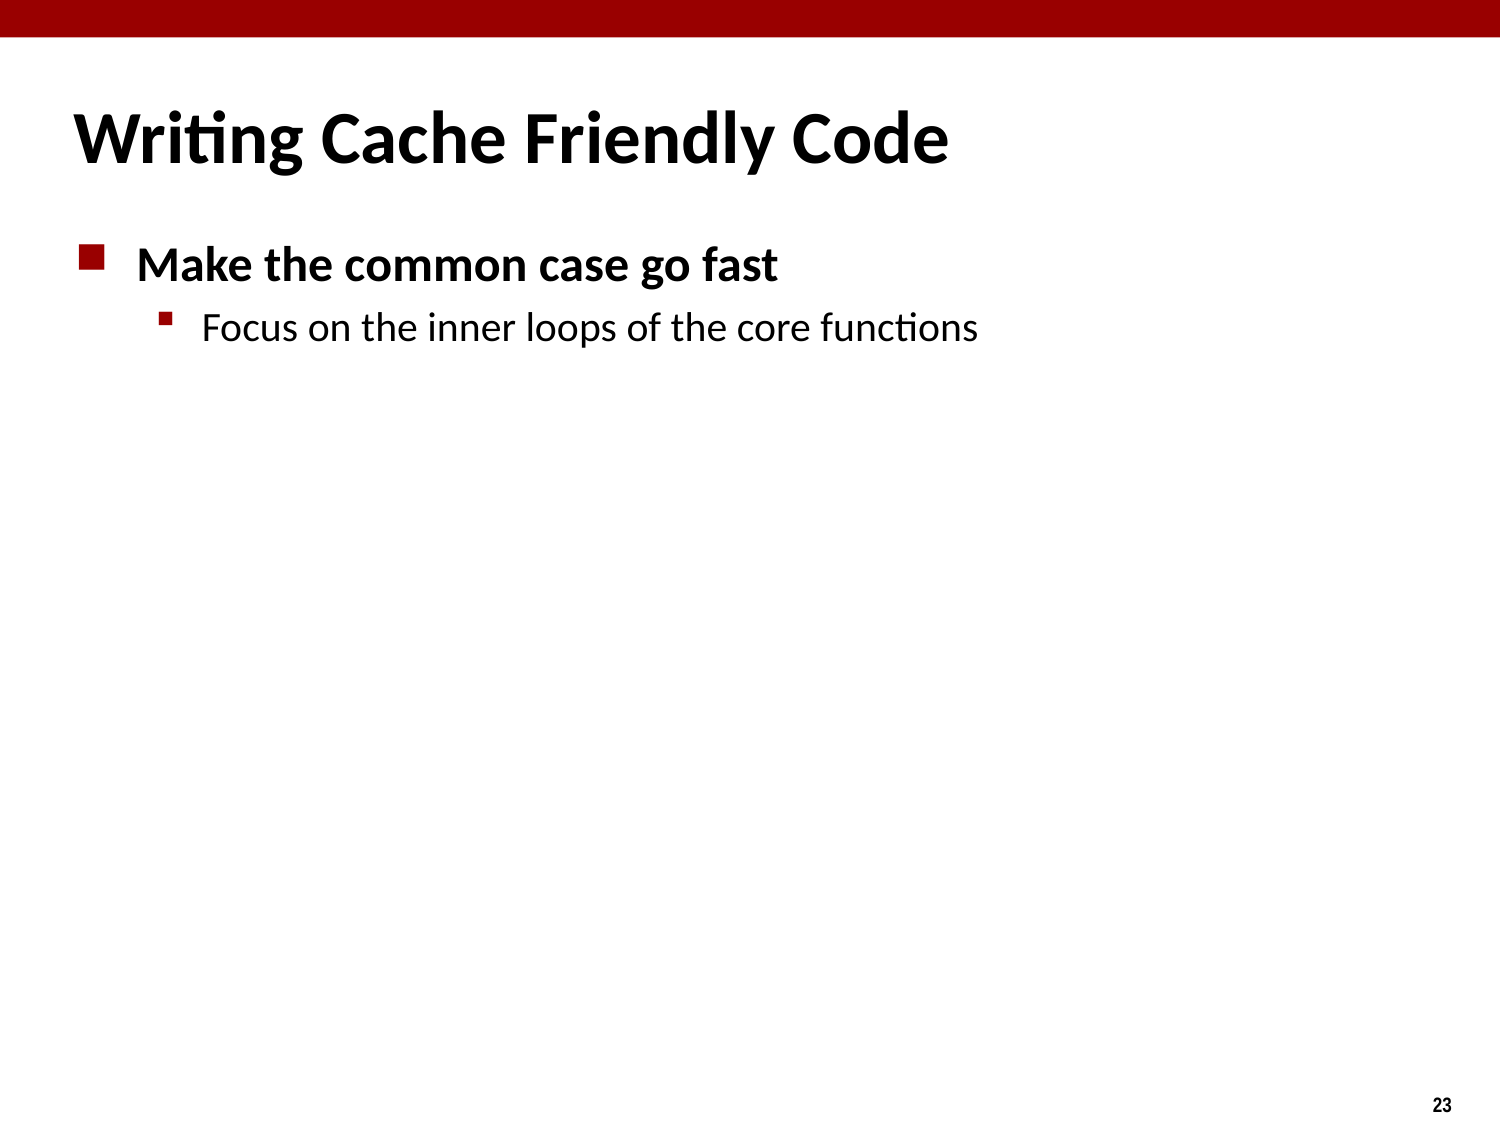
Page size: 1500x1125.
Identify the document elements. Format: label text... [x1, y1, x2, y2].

list Make the common case go fast Focus on the inner loops of the core functions [65, 223, 1425, 1040]
title Writing Cache Friendly Code [58, 71, 1304, 197]
